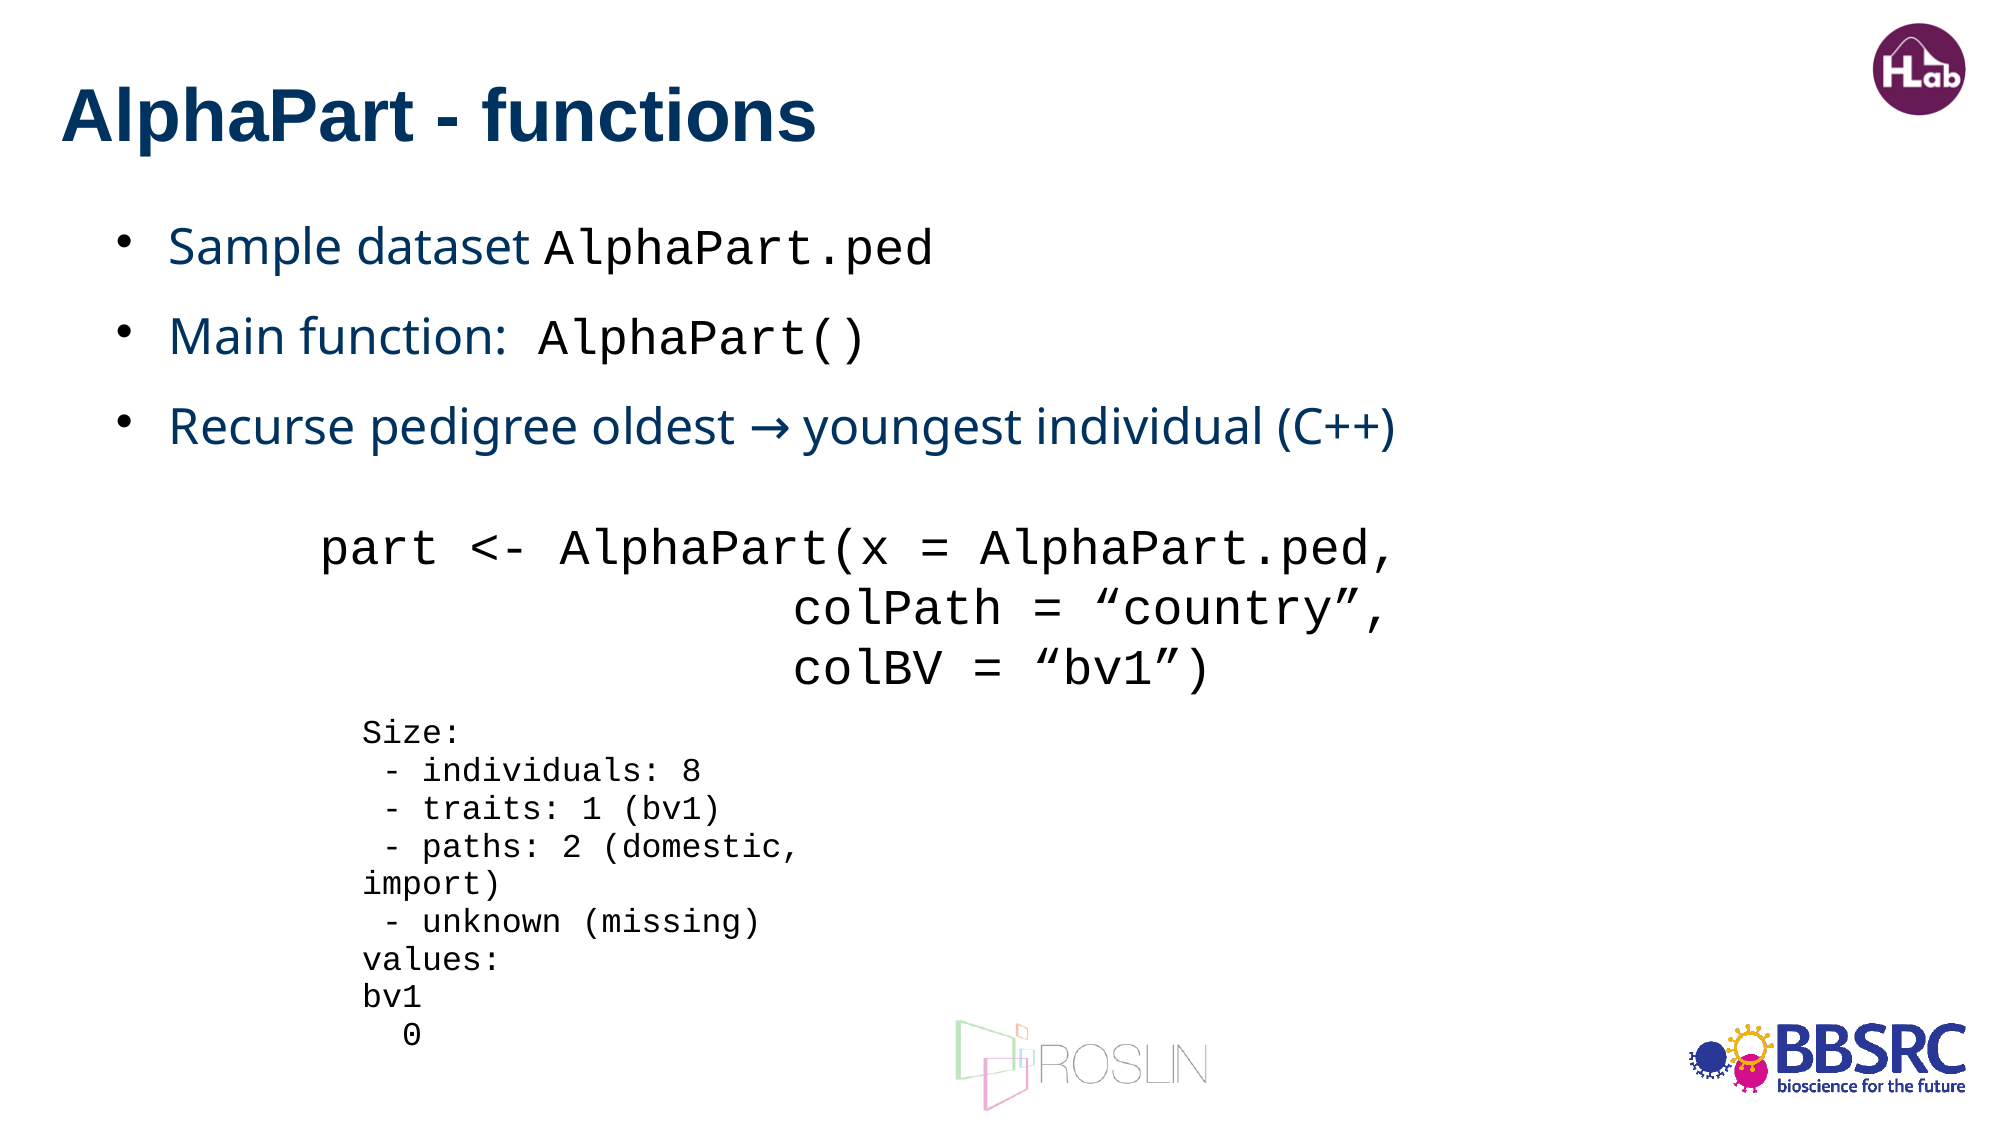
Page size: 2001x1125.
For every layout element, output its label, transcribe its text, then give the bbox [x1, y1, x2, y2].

text_box Size: - individuals: 8 - traits: 1 (bv1) - paths: 2 (domestic, import) - unknown (missing) values: bv1 0 [347, 708, 868, 1064]
text_box Sample dataset AlphaPart.ped Main function: AlphaPart() Recurse pedigree oldest → youngest individual (C++) part <- AlphaPart(x = AlphaPart.ped, colPath = “country”, colBV = “bv1”) [83, 176, 1966, 975]
picture [1872, 21, 1966, 116]
picture [948, 985, 1220, 1125]
text_box AlphaPart - functions [46, 59, 1926, 166]
picture [1687, 1020, 1966, 1099]
